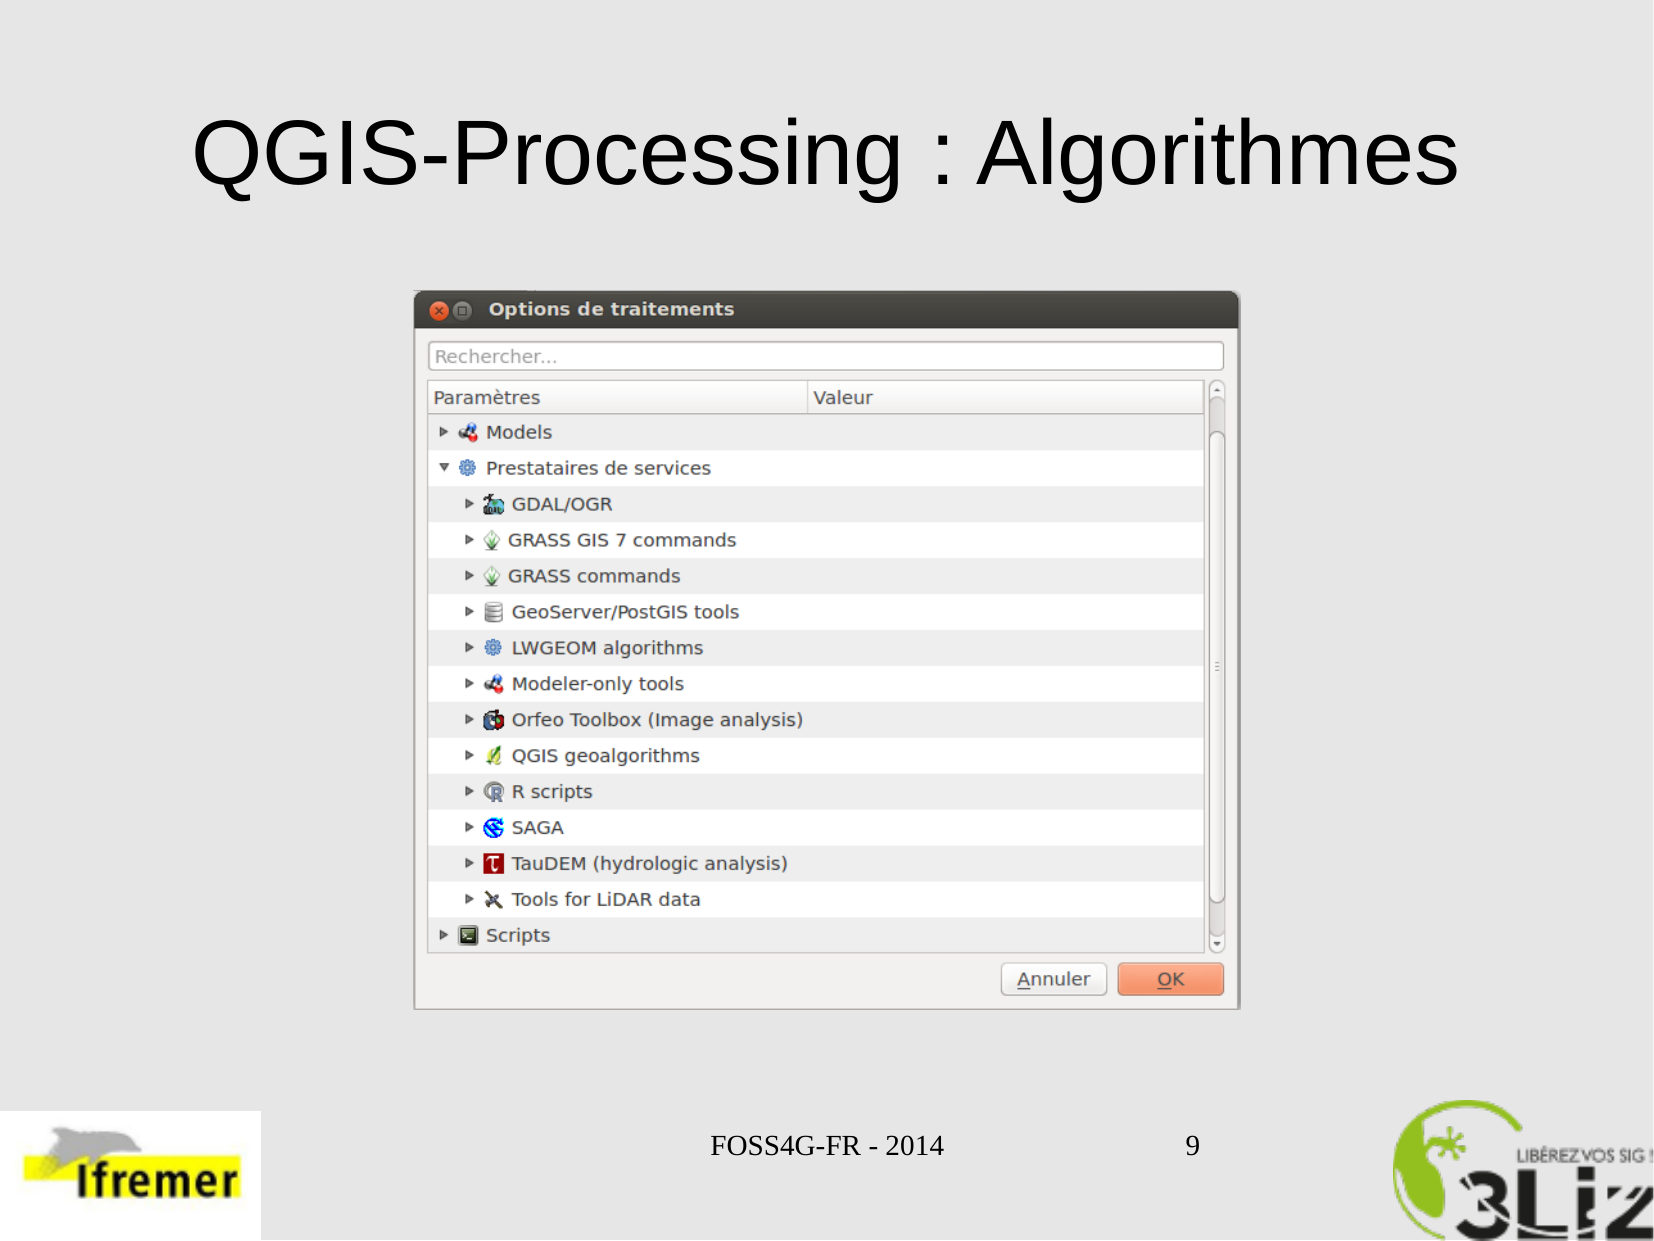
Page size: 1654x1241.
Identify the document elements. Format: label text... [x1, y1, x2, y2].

picture [0, 1111, 261, 1241]
title QGIS-Processing : Algorithmes [82, 49, 1571, 257]
picture [1393, 1100, 1654, 1241]
picture [413, 290, 1241, 1010]
